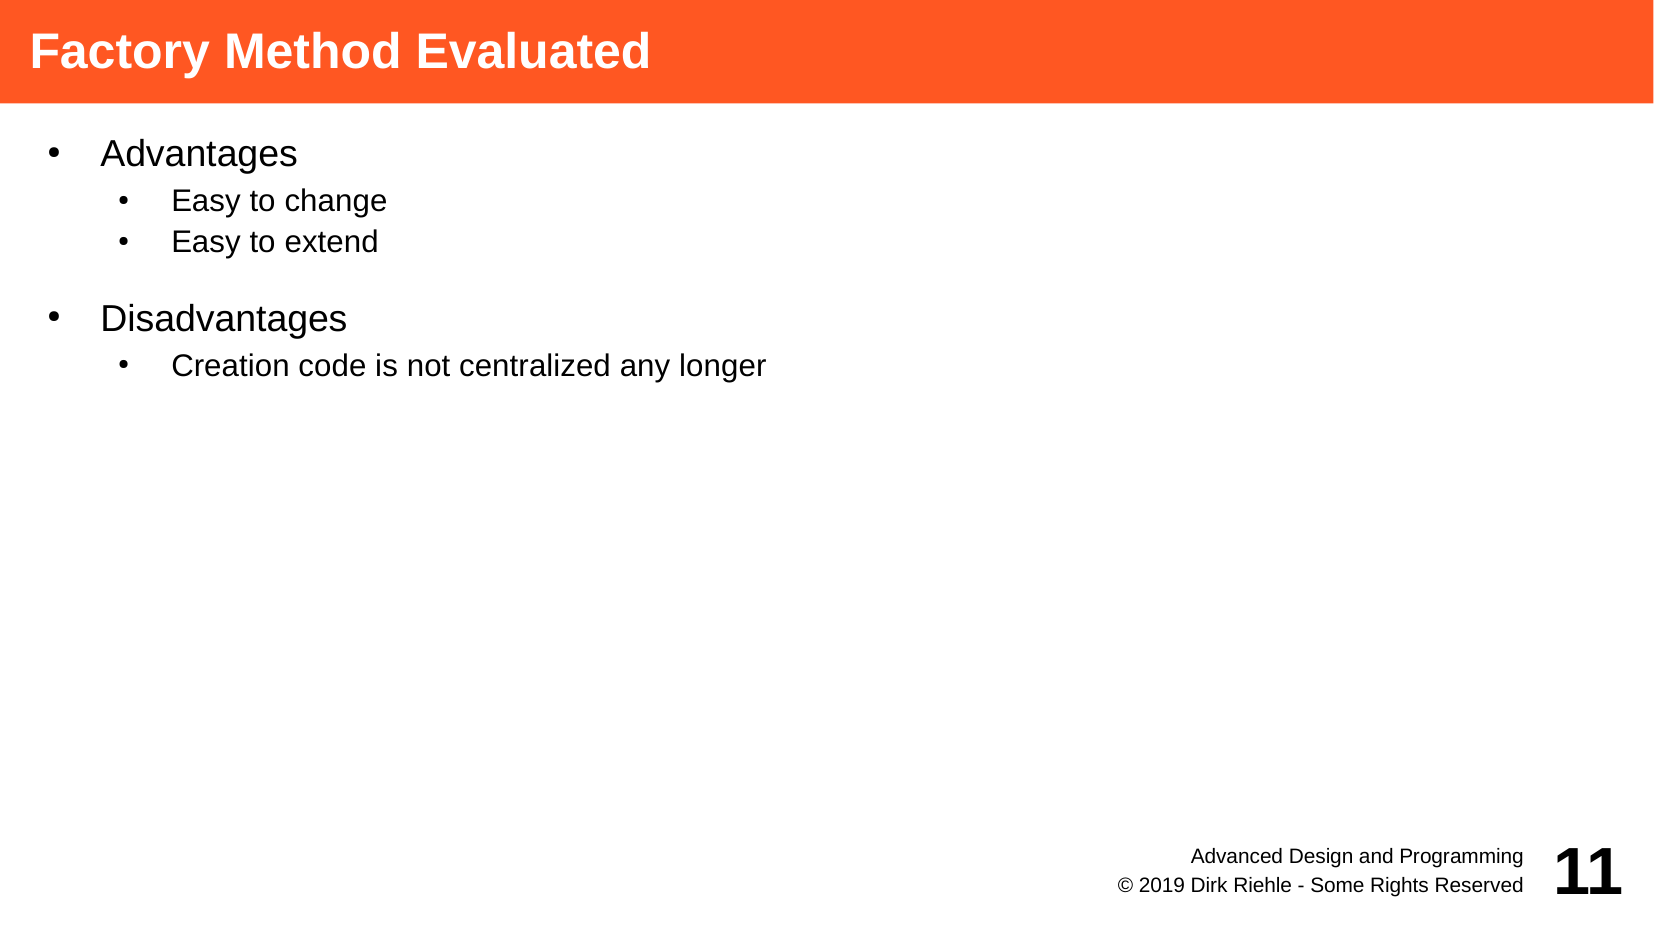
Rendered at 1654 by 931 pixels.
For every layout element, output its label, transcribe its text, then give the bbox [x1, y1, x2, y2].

list Advantages Easy to change Easy to extend Disadvantages Creation code is not centralized any longer [29, 132, 1625, 813]
title Factory Method Evaluated [0, 0, 1654, 104]
